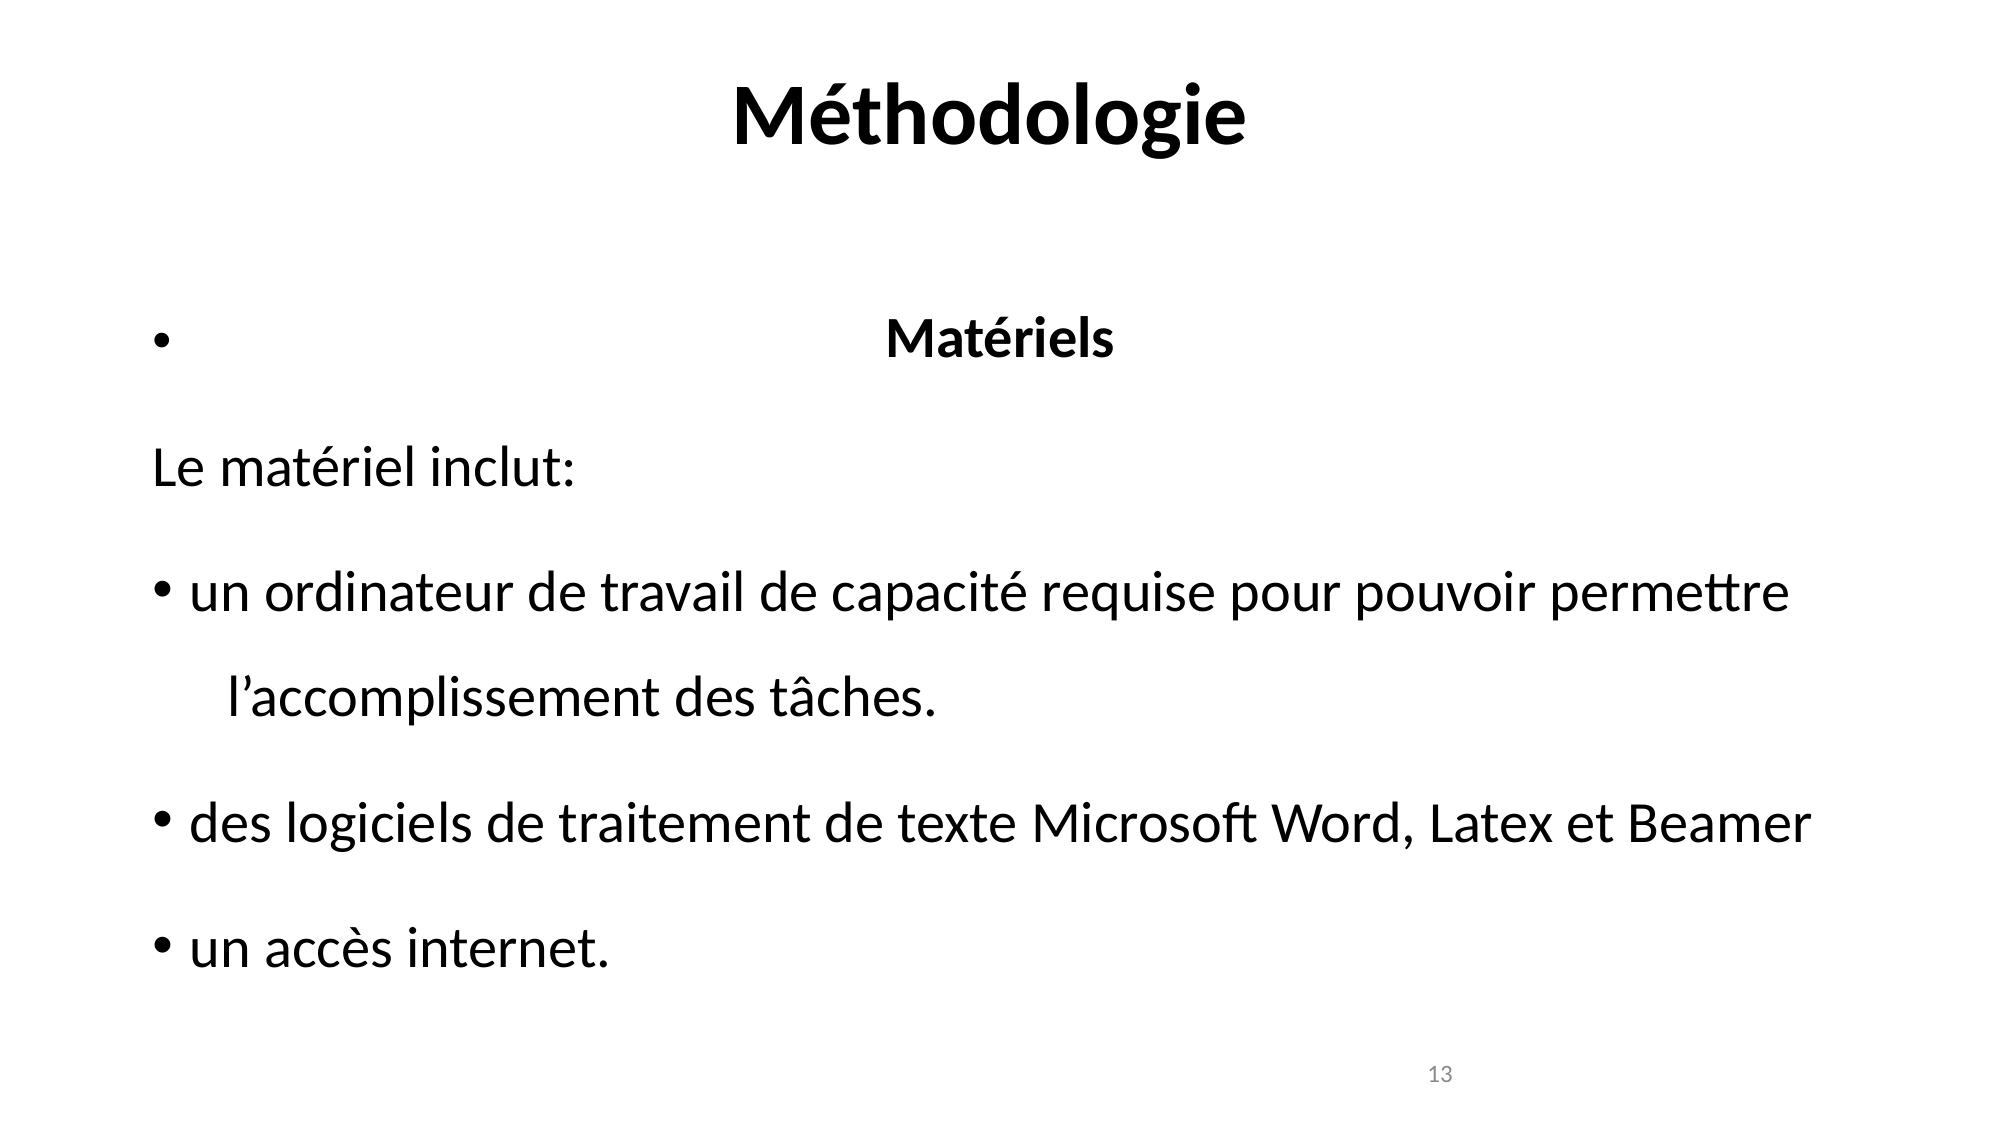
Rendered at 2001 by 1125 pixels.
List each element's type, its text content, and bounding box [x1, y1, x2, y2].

text_box Matériels [868, 299, 1132, 379]
text_box [1412, 1042, 1863, 1103]
title Méthodologie [137, 59, 1863, 278]
list Le matériel inclut: un ordinateur de travail de capacité requise pour pouvoir permettre l’accomplissement des tâches. des logiciels de traitement de texte Microsoft Word, Latex et Beamer un accès internet. [137, 299, 1863, 1014]
